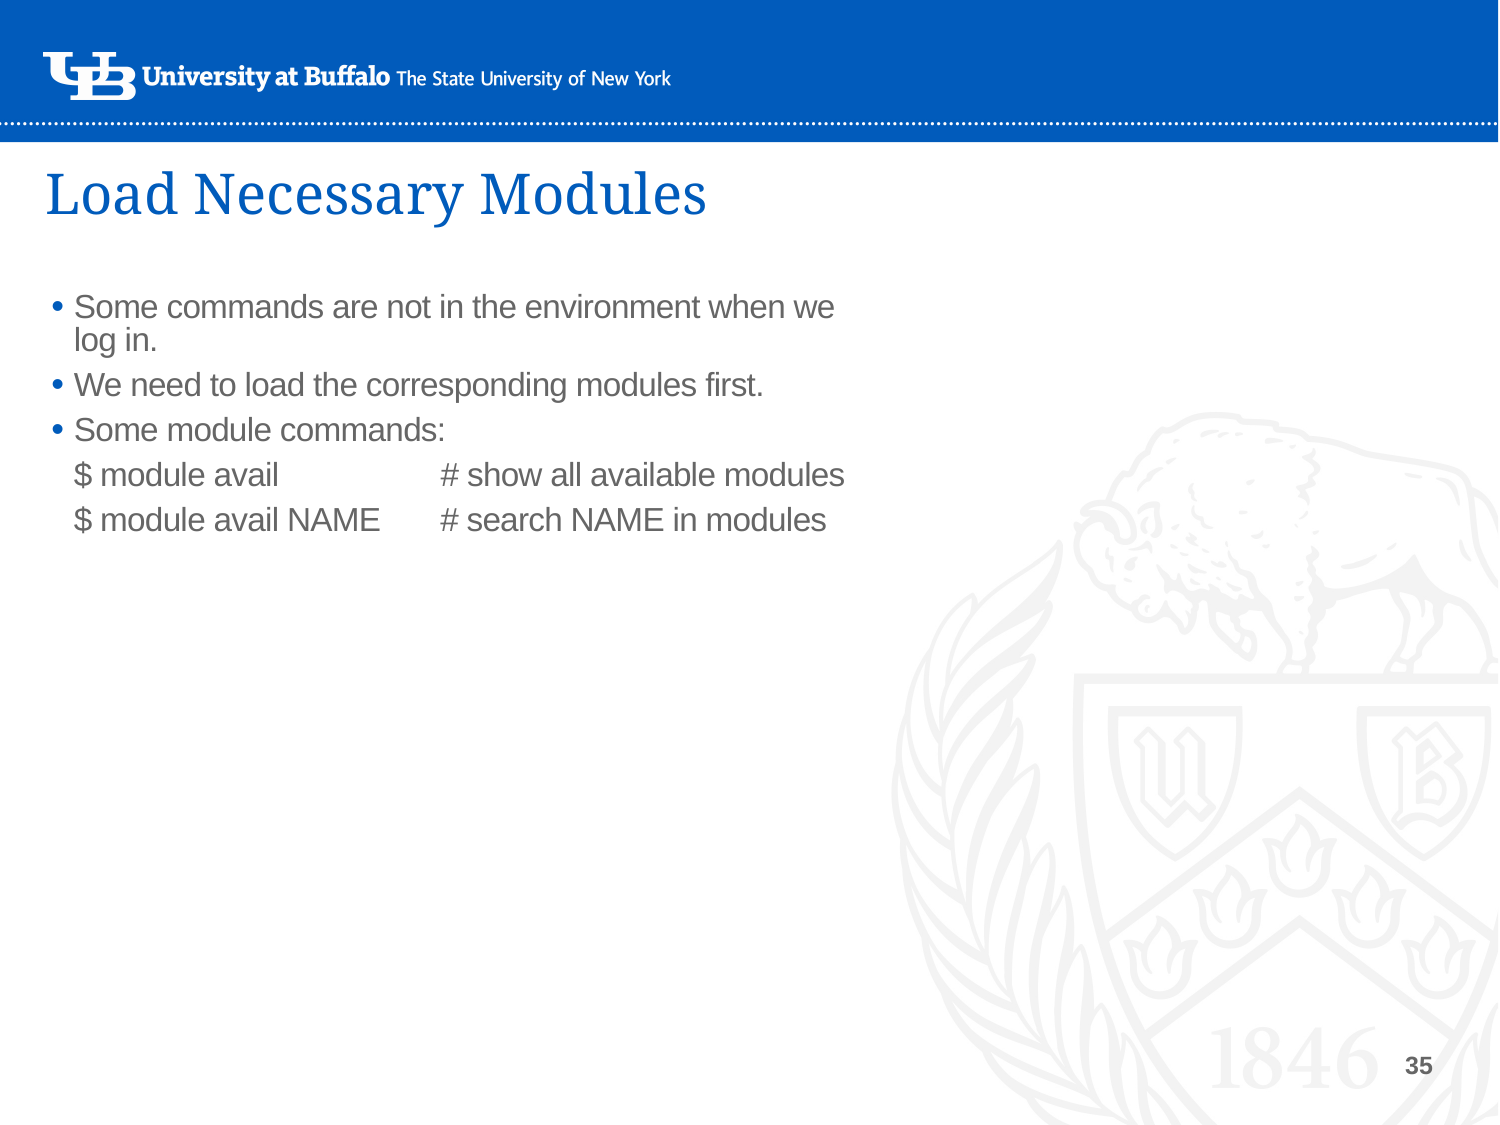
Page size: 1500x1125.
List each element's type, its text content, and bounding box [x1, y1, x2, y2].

title Load Necessary Modules [30, 153, 1387, 233]
list Some commands are not in the environment when we log in. We need to load the corresponding modules first. Some module commands: $ module avail # show all available modules $ module avail NAME # search NAME in modules [21, 285, 886, 976]
picture [0, 0, 1499, 1125]
